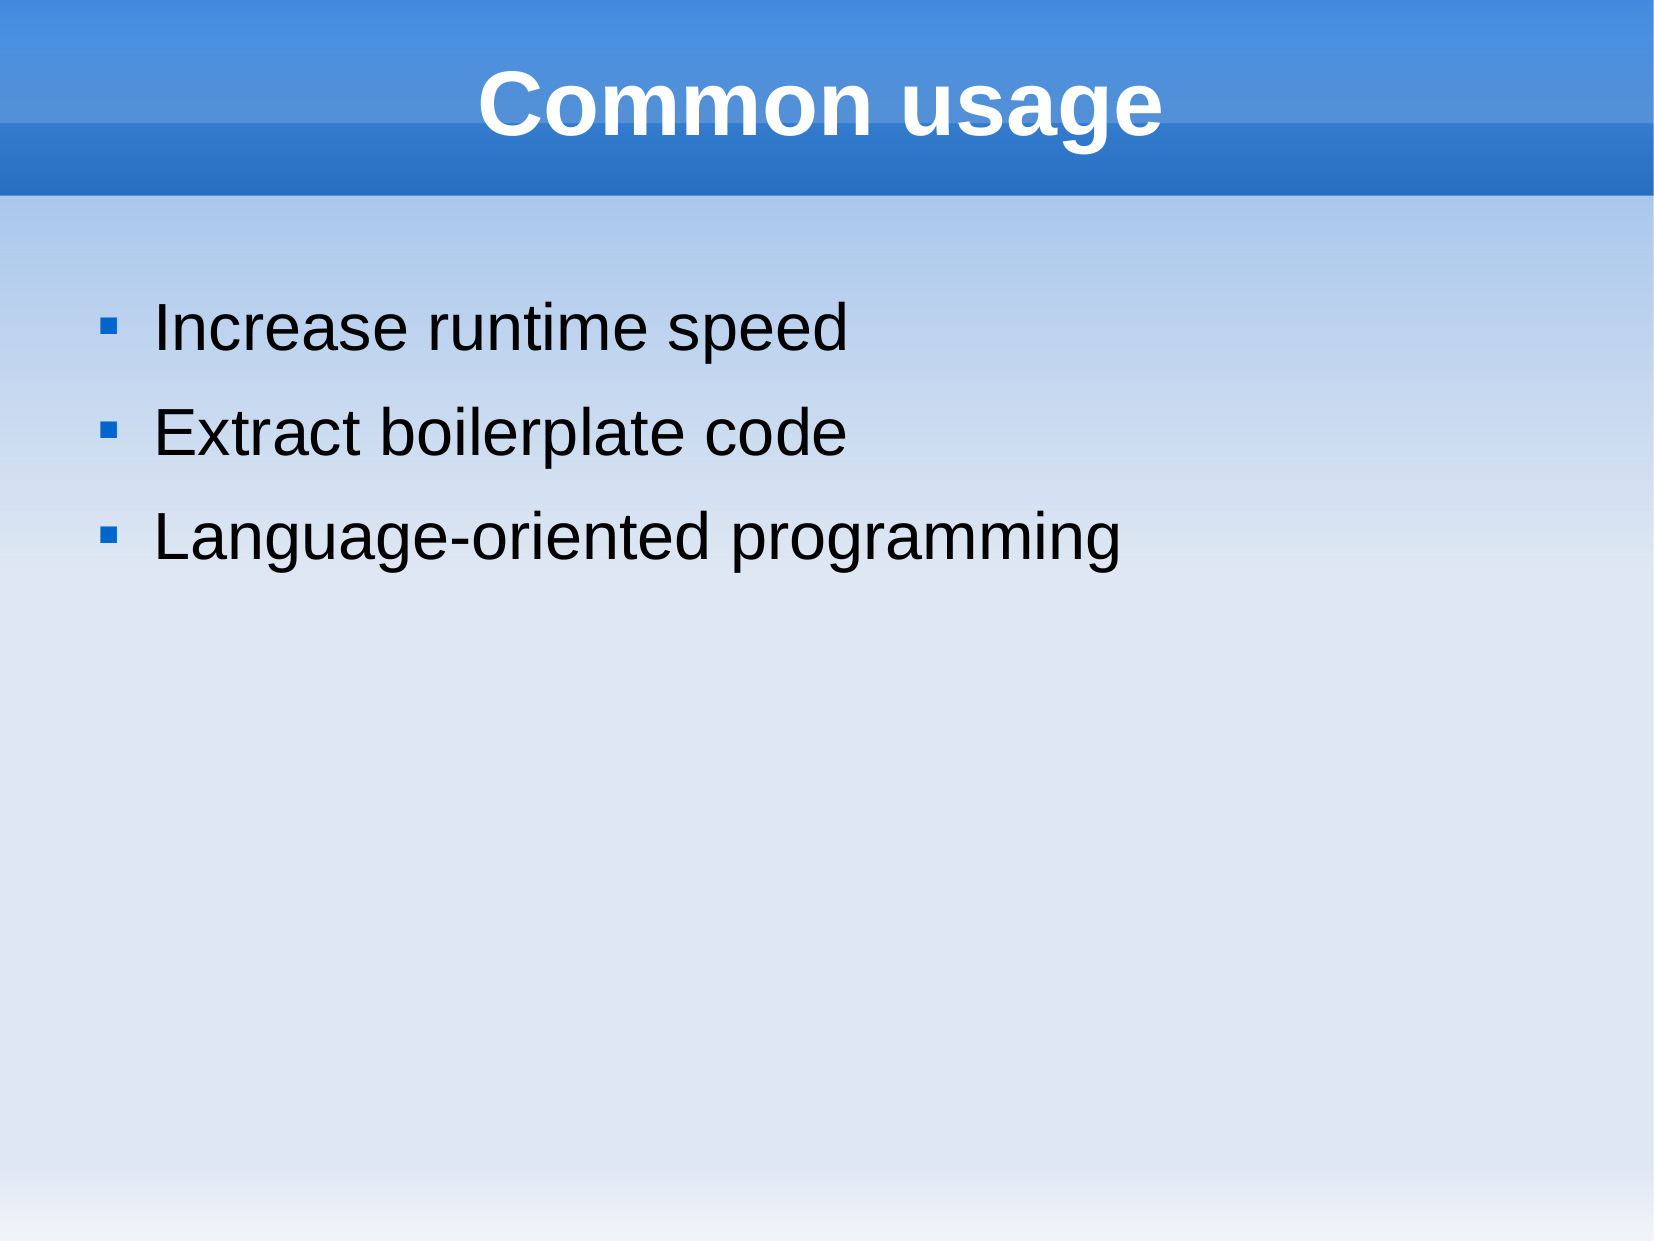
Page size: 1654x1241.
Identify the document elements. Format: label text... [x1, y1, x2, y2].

picture [0, 0, 1654, 1241]
title Common usage [76, 7, 1565, 200]
list Increase runtime speed Extract boilerplate code Language-oriented programming [82, 290, 1571, 1094]
